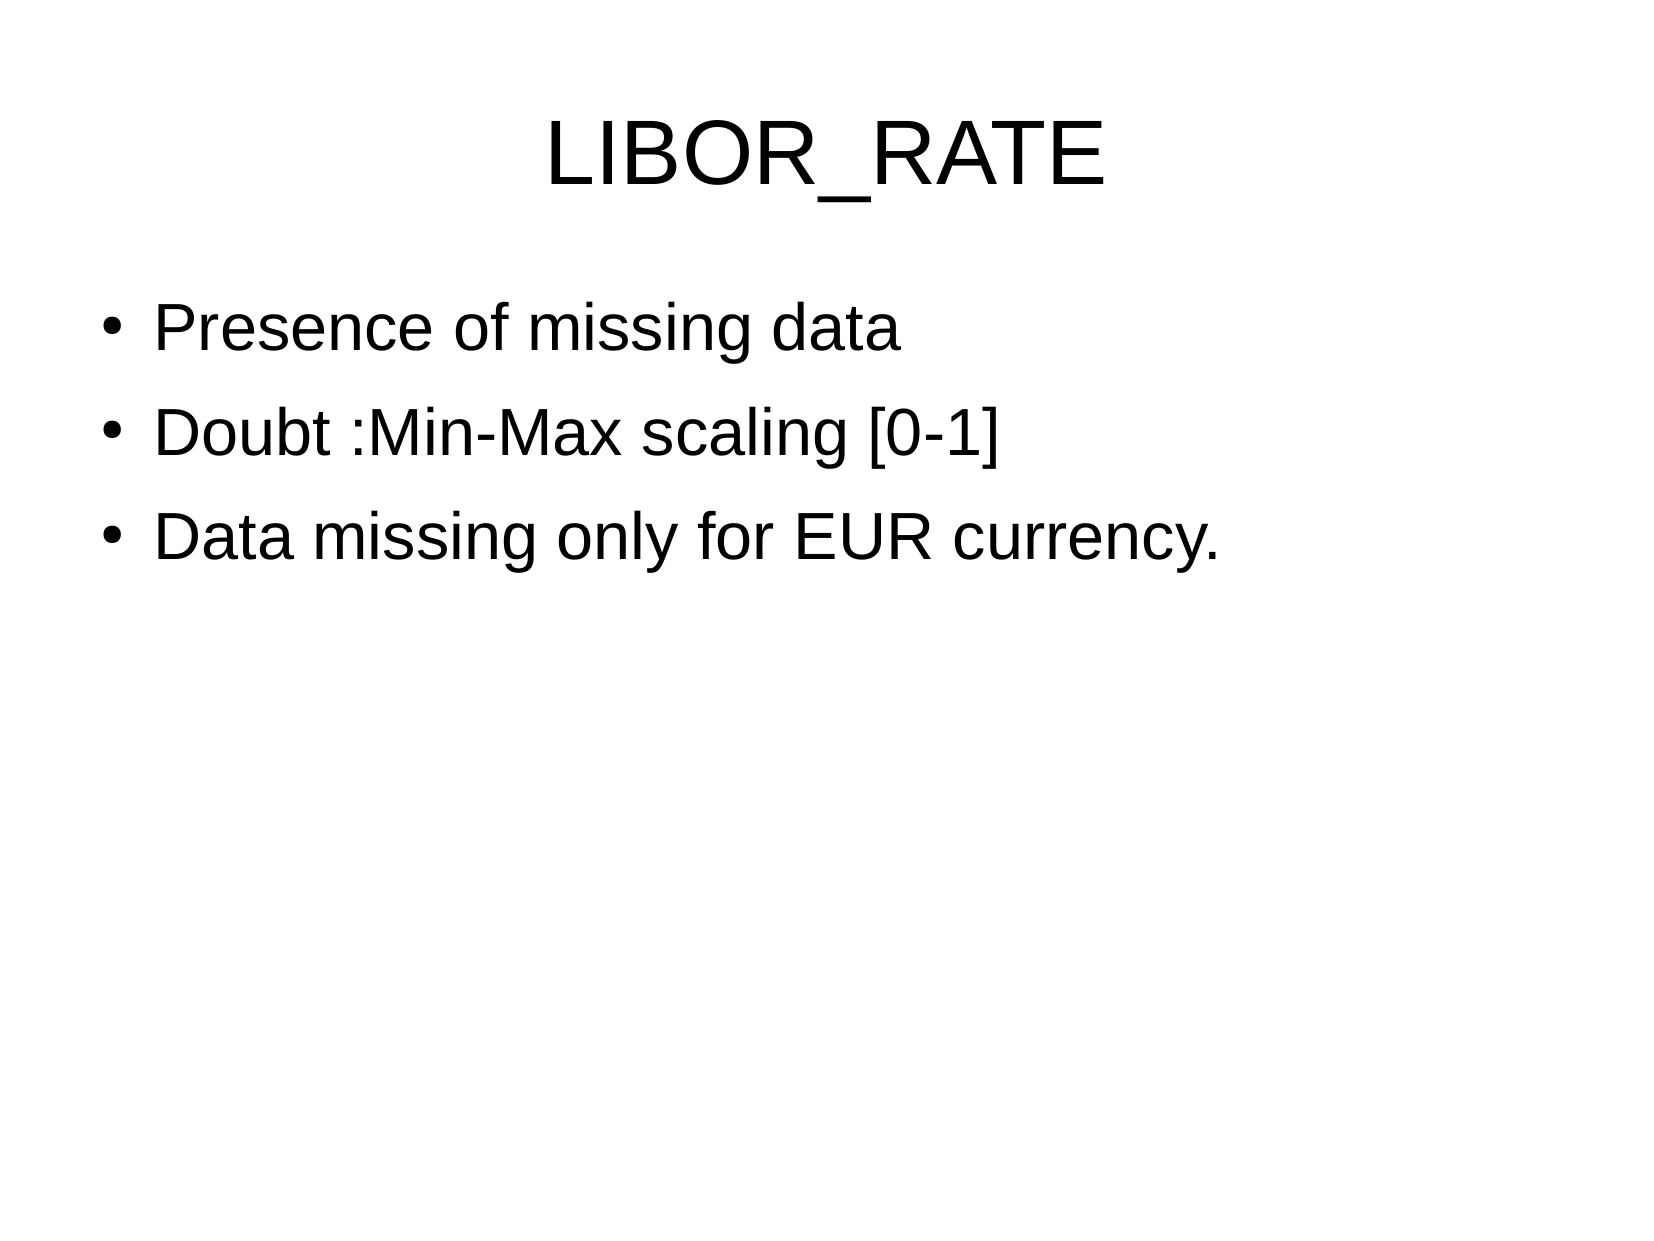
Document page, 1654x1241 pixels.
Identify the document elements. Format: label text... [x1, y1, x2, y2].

list Presence of missing data Doubt :Min-Max scaling [0-1] Data missing only for EUR currency. [82, 290, 1571, 1010]
title LIBOR_RATE [82, 49, 1571, 257]
